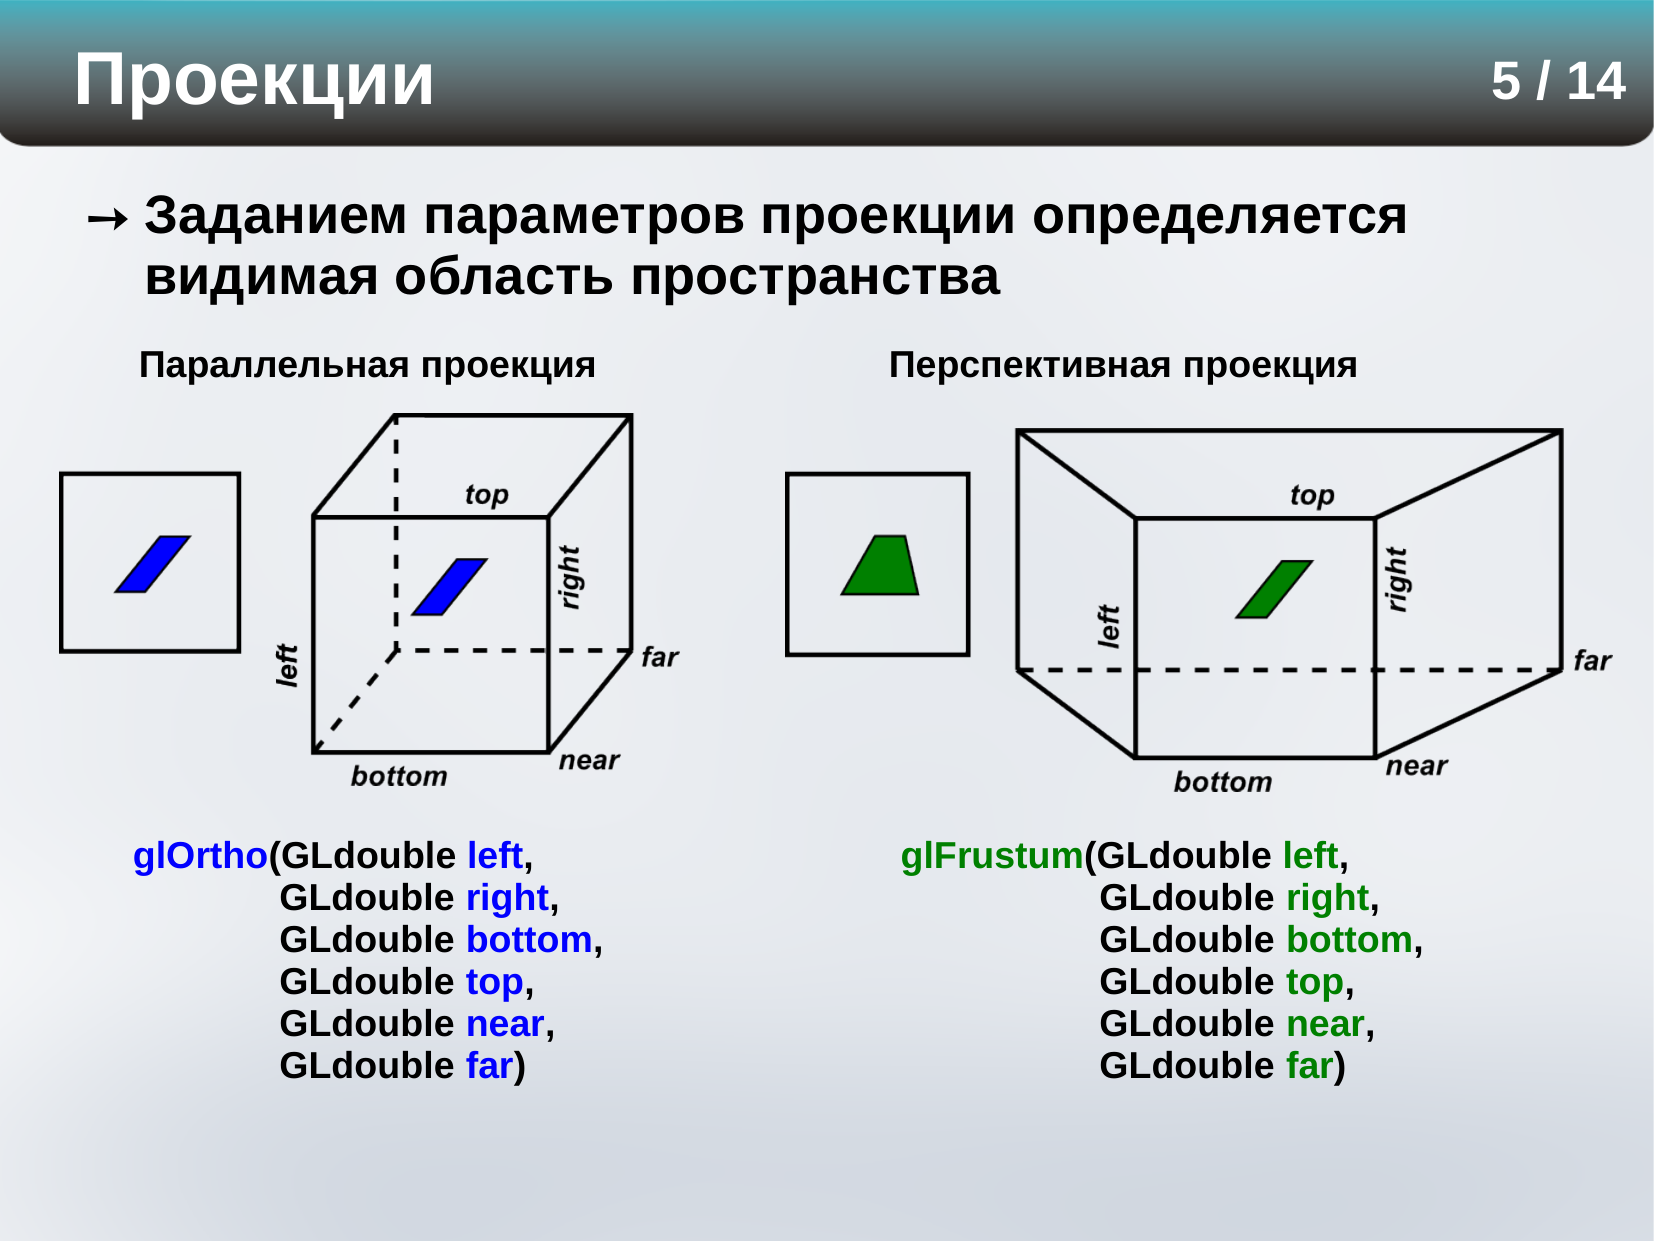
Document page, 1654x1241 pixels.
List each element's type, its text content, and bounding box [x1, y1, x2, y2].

picture [0, 0, 1654, 1241]
text_box glOrtho(GLdouble left, GLdouble right, GLdouble bottom, GLdouble top, GLdouble near, GLdouble far) [118, 826, 650, 1094]
text_box Заданием параметров проекции определяется видимая область пространства [70, 177, 1506, 314]
text_box Параллельная проекция [124, 336, 626, 394]
text_box glFrustum(GLdouble left, GLdouble right, GLdouble bottom, GLdouble top, GLdouble near, GLdouble far) [885, 826, 1536, 1094]
text_box <номер> / 14 [1476, 42, 1654, 179]
text_box Проекции [59, 29, 916, 129]
text_box Перспективная проекция [874, 336, 1376, 394]
